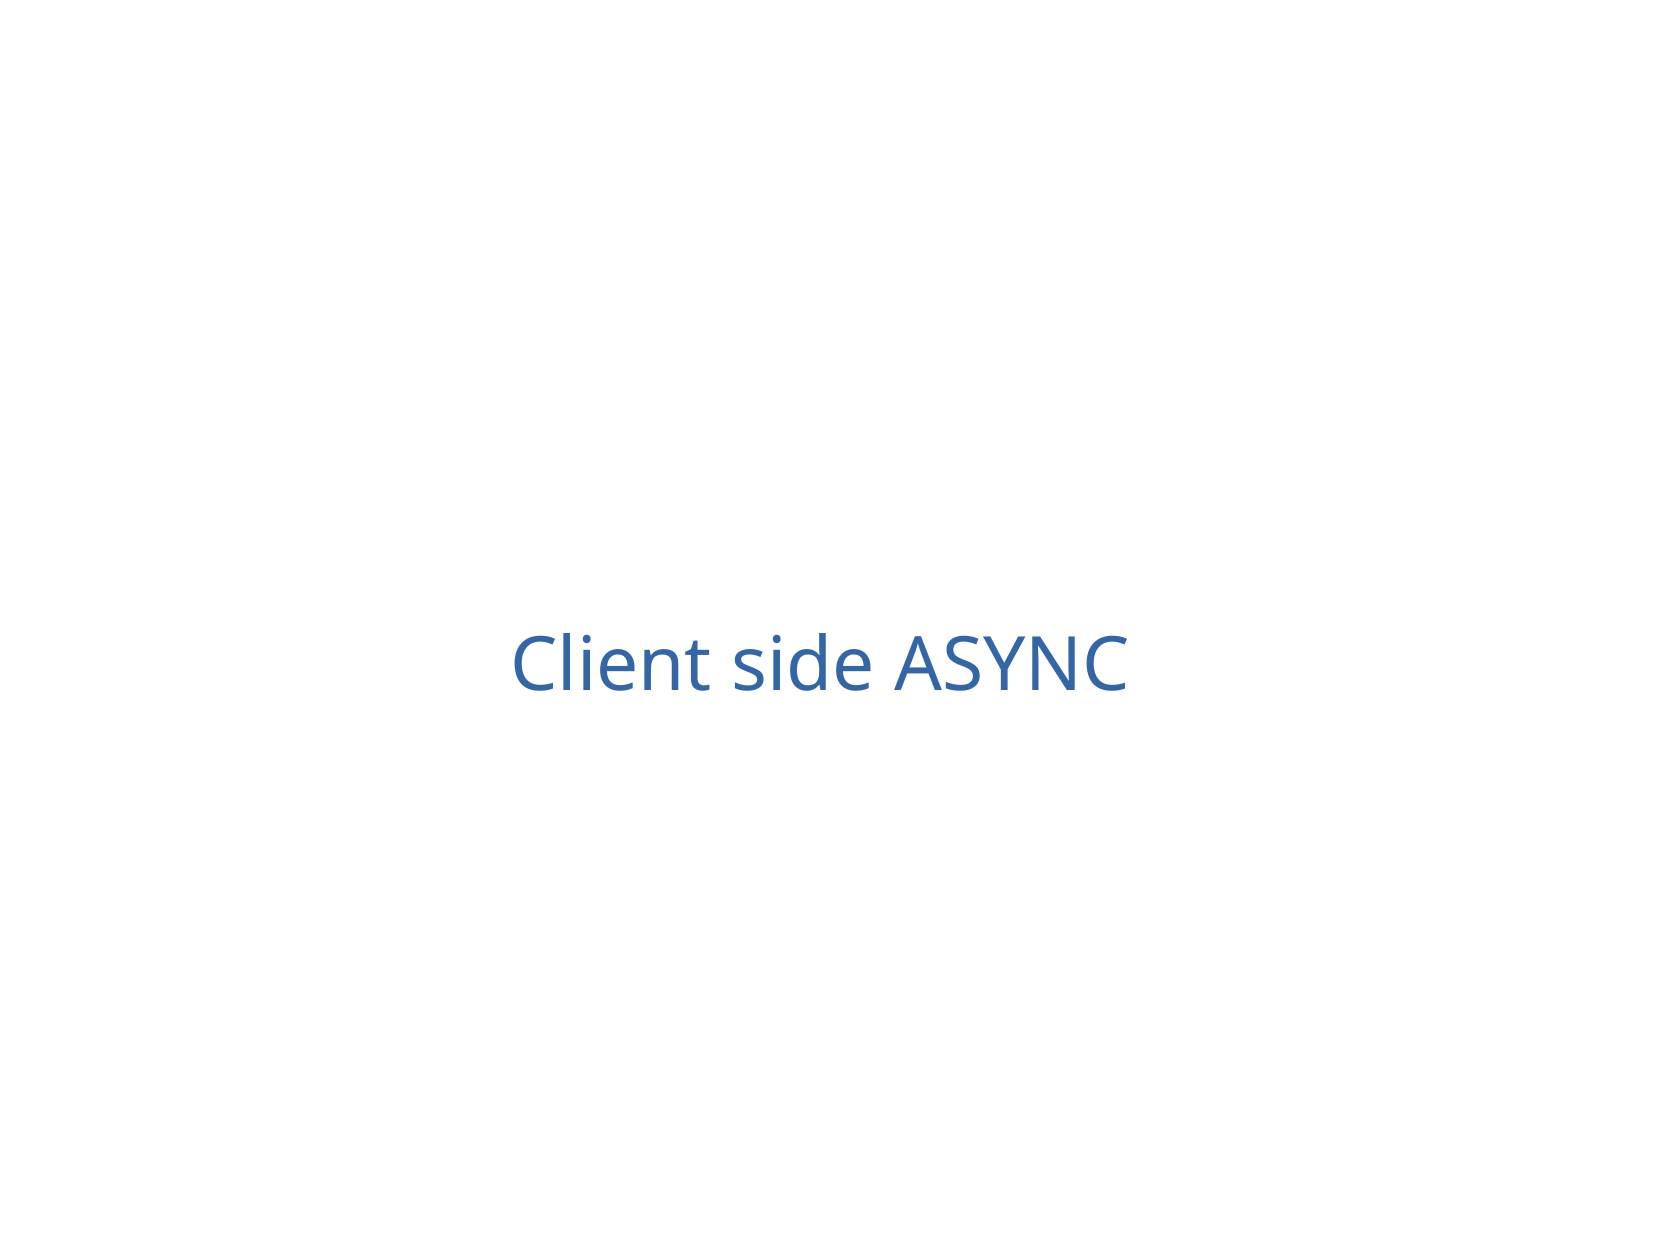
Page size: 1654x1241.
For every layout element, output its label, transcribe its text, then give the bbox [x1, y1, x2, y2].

text_box Client side ASYNC [495, 602, 1158, 706]
